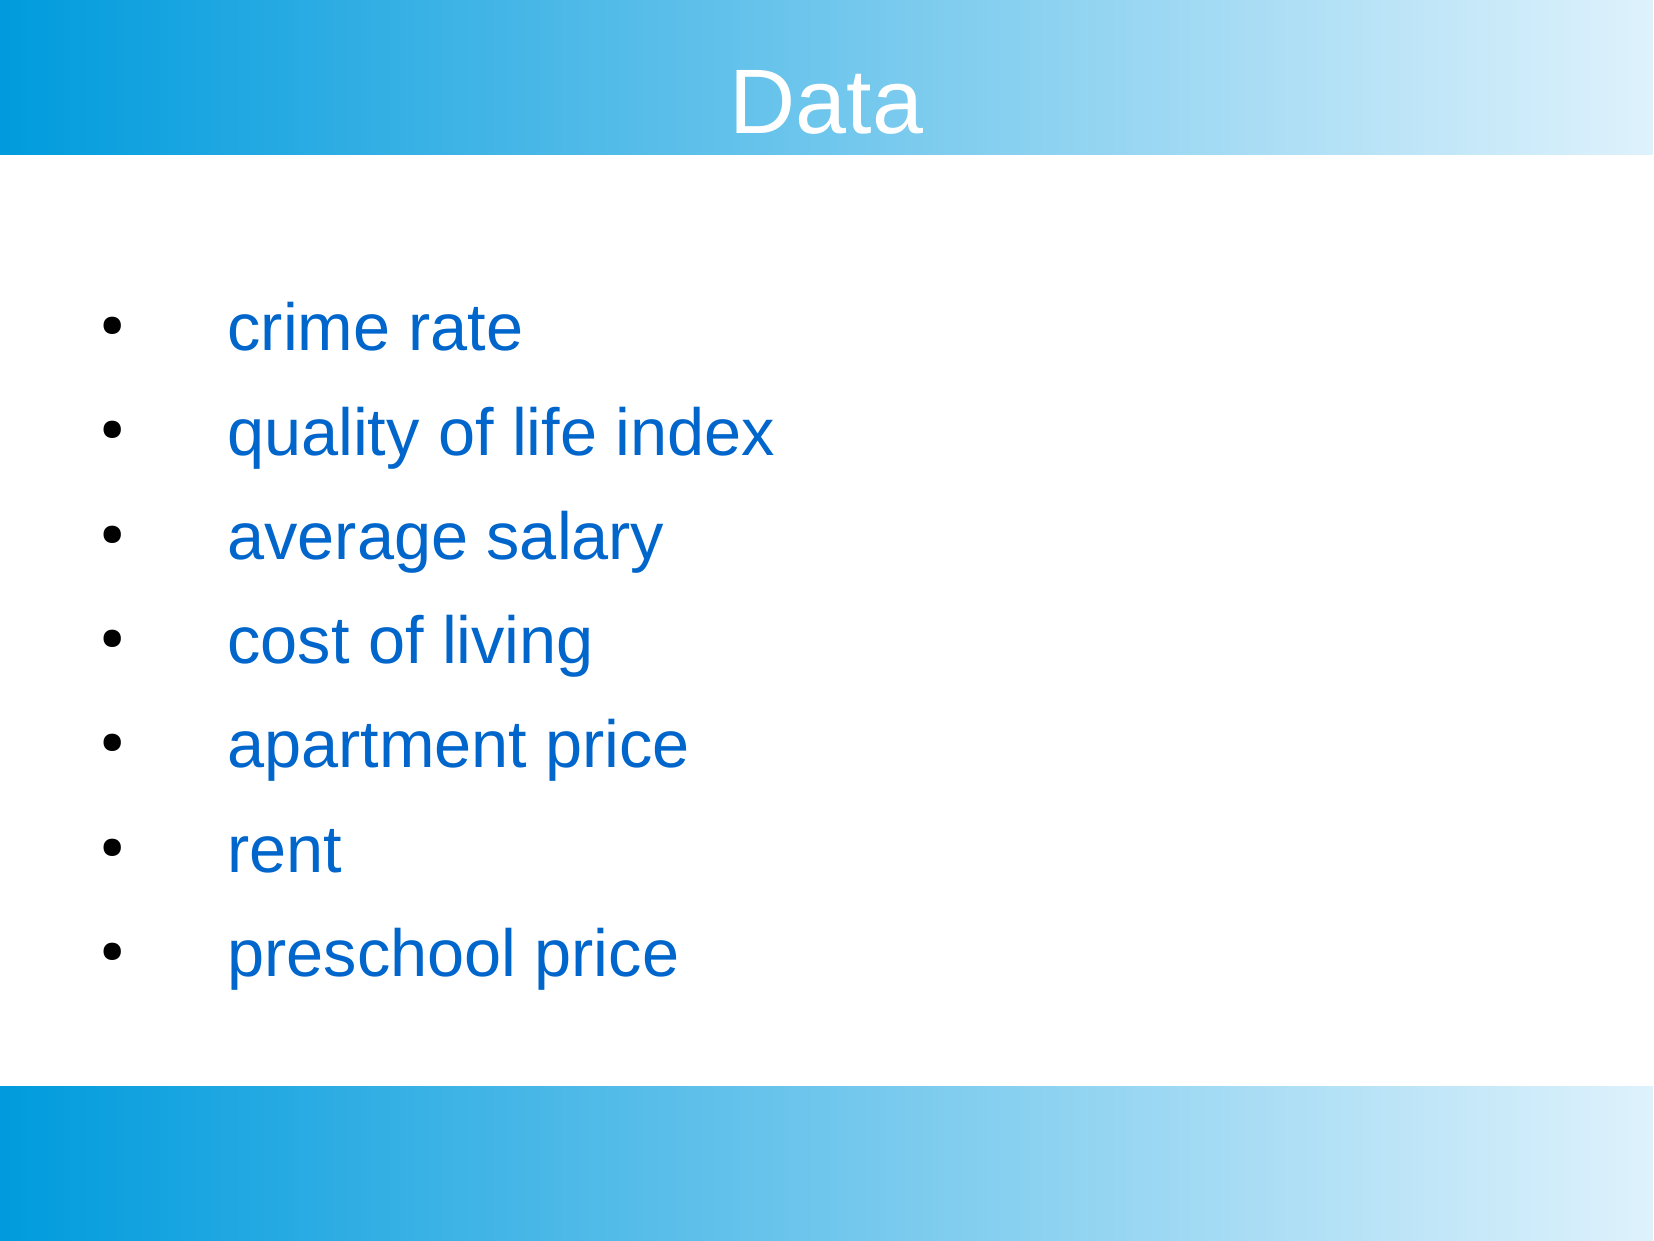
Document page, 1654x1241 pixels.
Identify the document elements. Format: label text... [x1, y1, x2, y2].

list crime rate quality of life index average salary cost of living apartment price rent preschool price [82, 290, 1571, 1010]
title Data [82, 49, 1571, 155]
